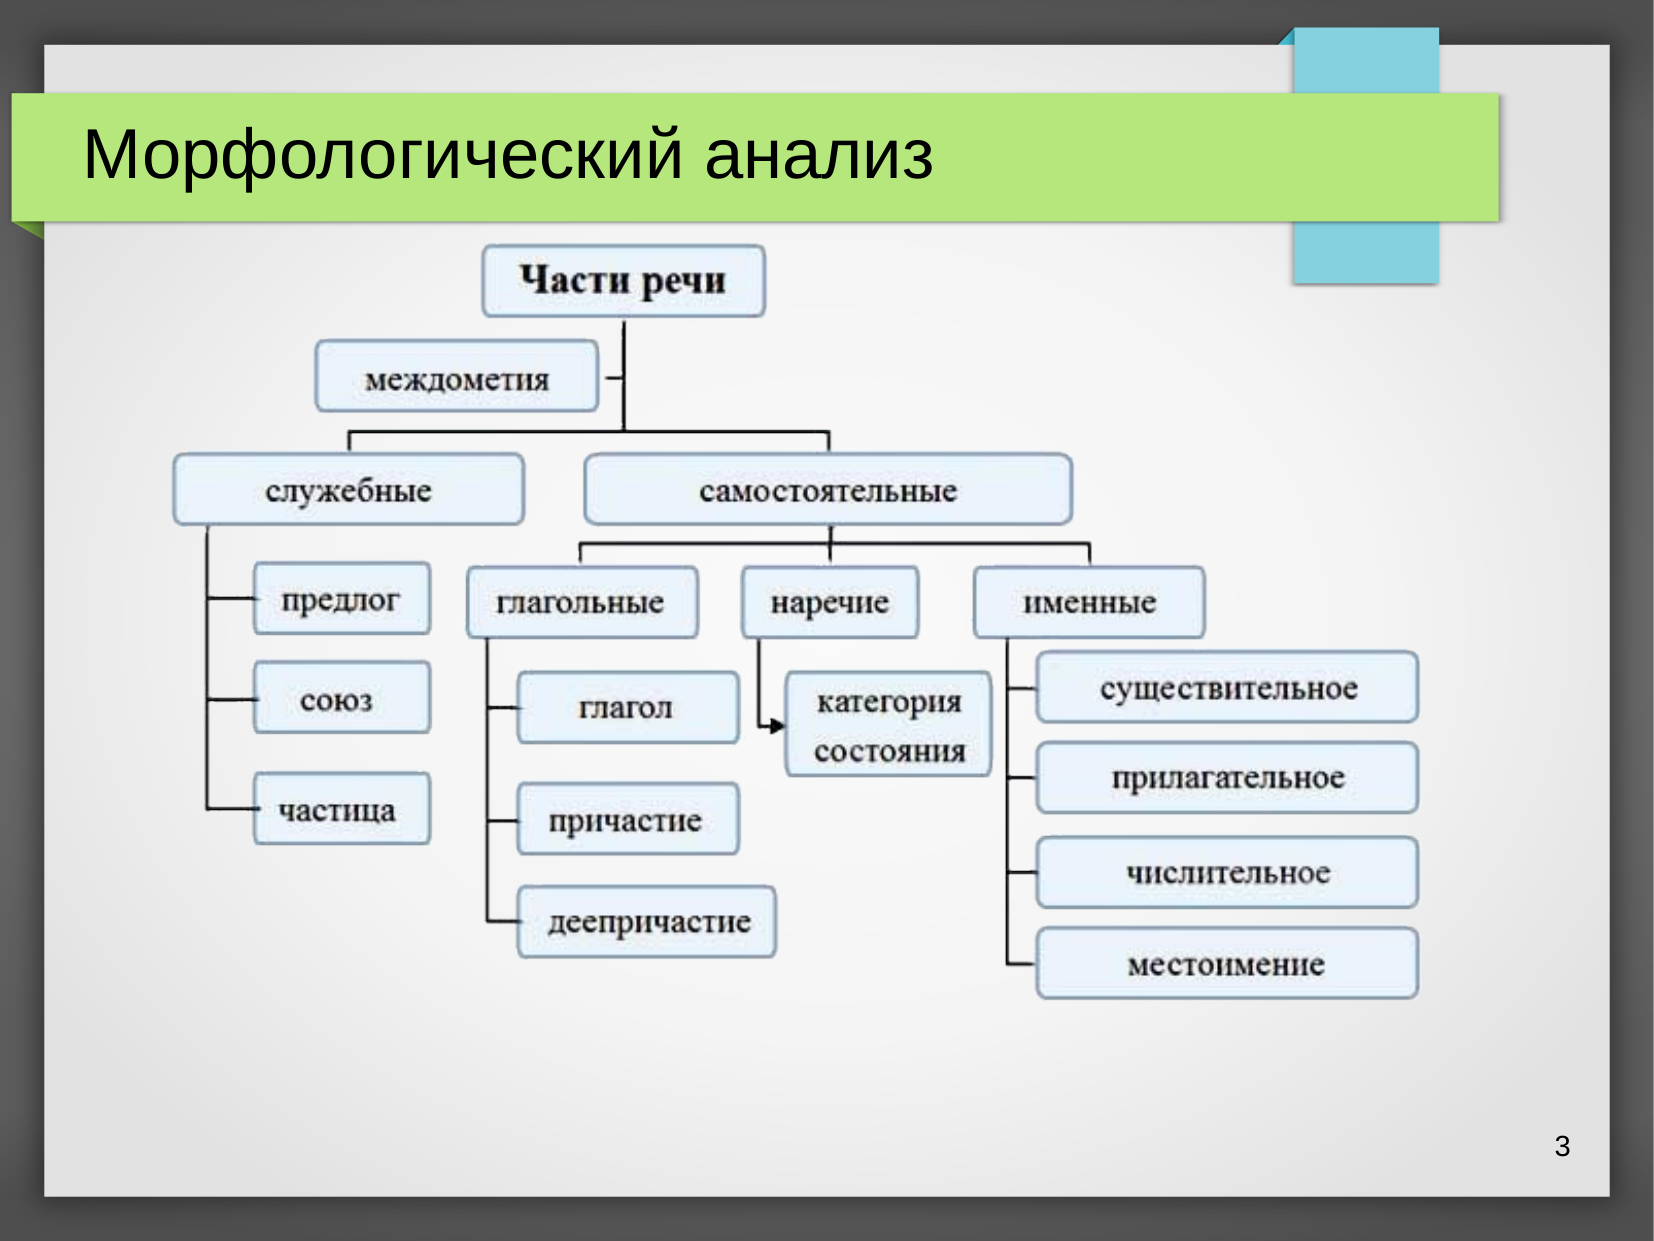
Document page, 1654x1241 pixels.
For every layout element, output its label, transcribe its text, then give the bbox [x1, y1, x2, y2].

title Морфологический анализ [82, 114, 993, 194]
picture [0, 0, 1654, 1241]
